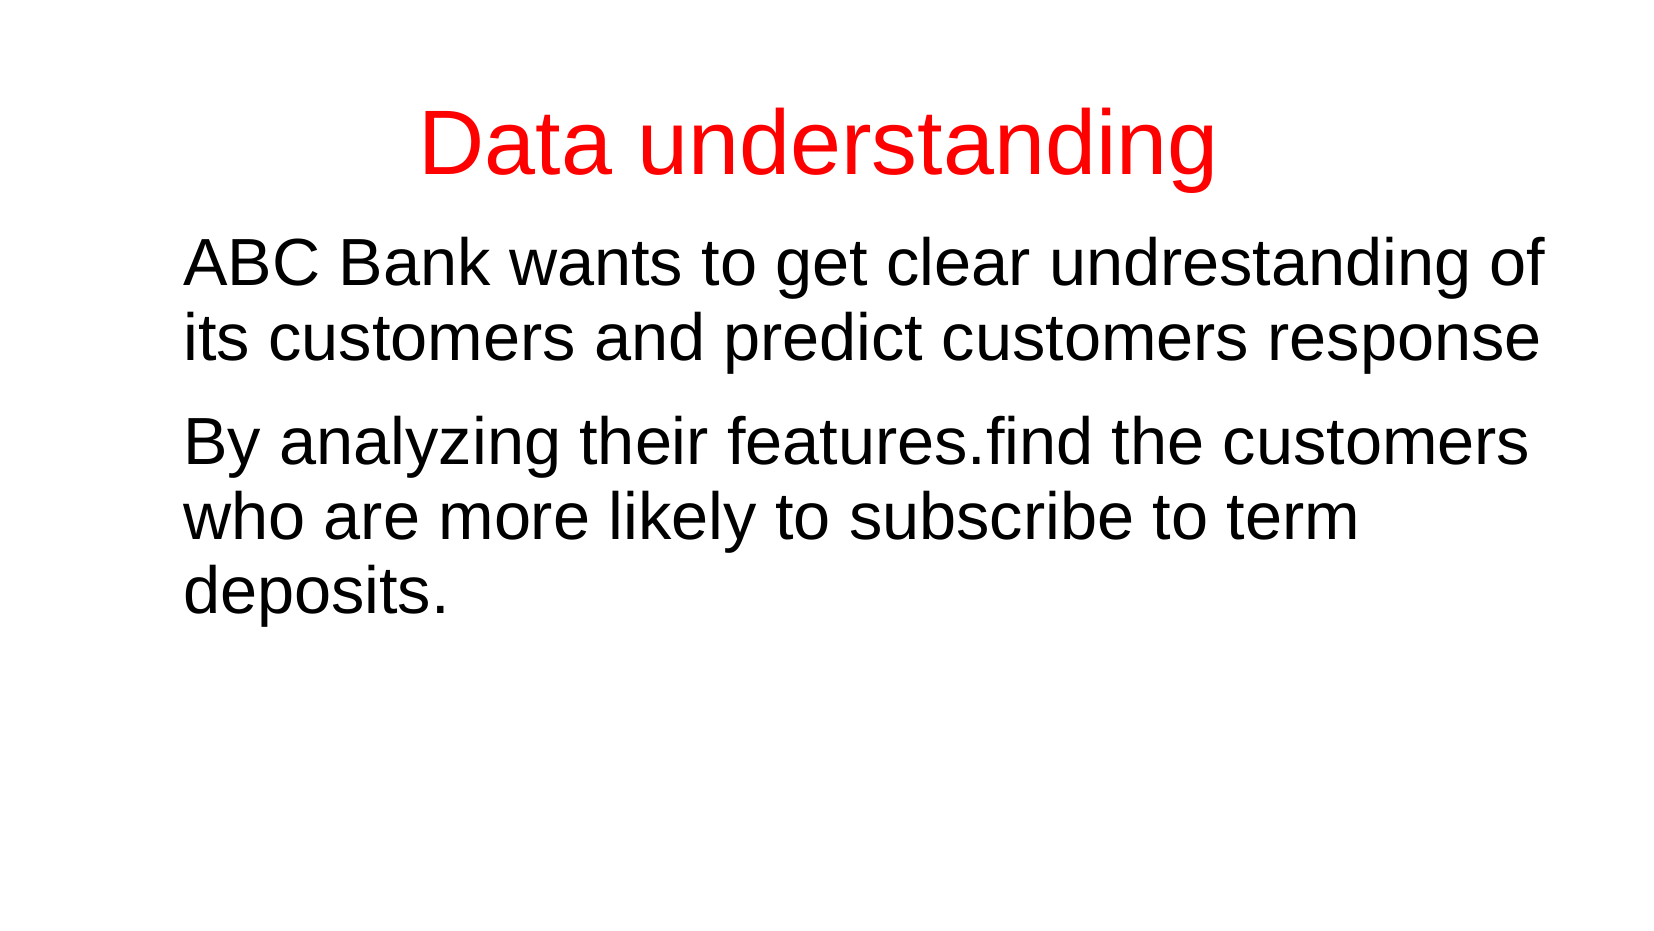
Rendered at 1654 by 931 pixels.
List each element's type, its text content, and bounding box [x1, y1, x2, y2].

title Data understanding [75, 91, 1564, 195]
list ABC Bank wants to get clear undrestanding of its customers and predict customers response By analyzing their features.find the customers who are more likely to subscribe to term deposits. [112, 225, 1601, 765]
